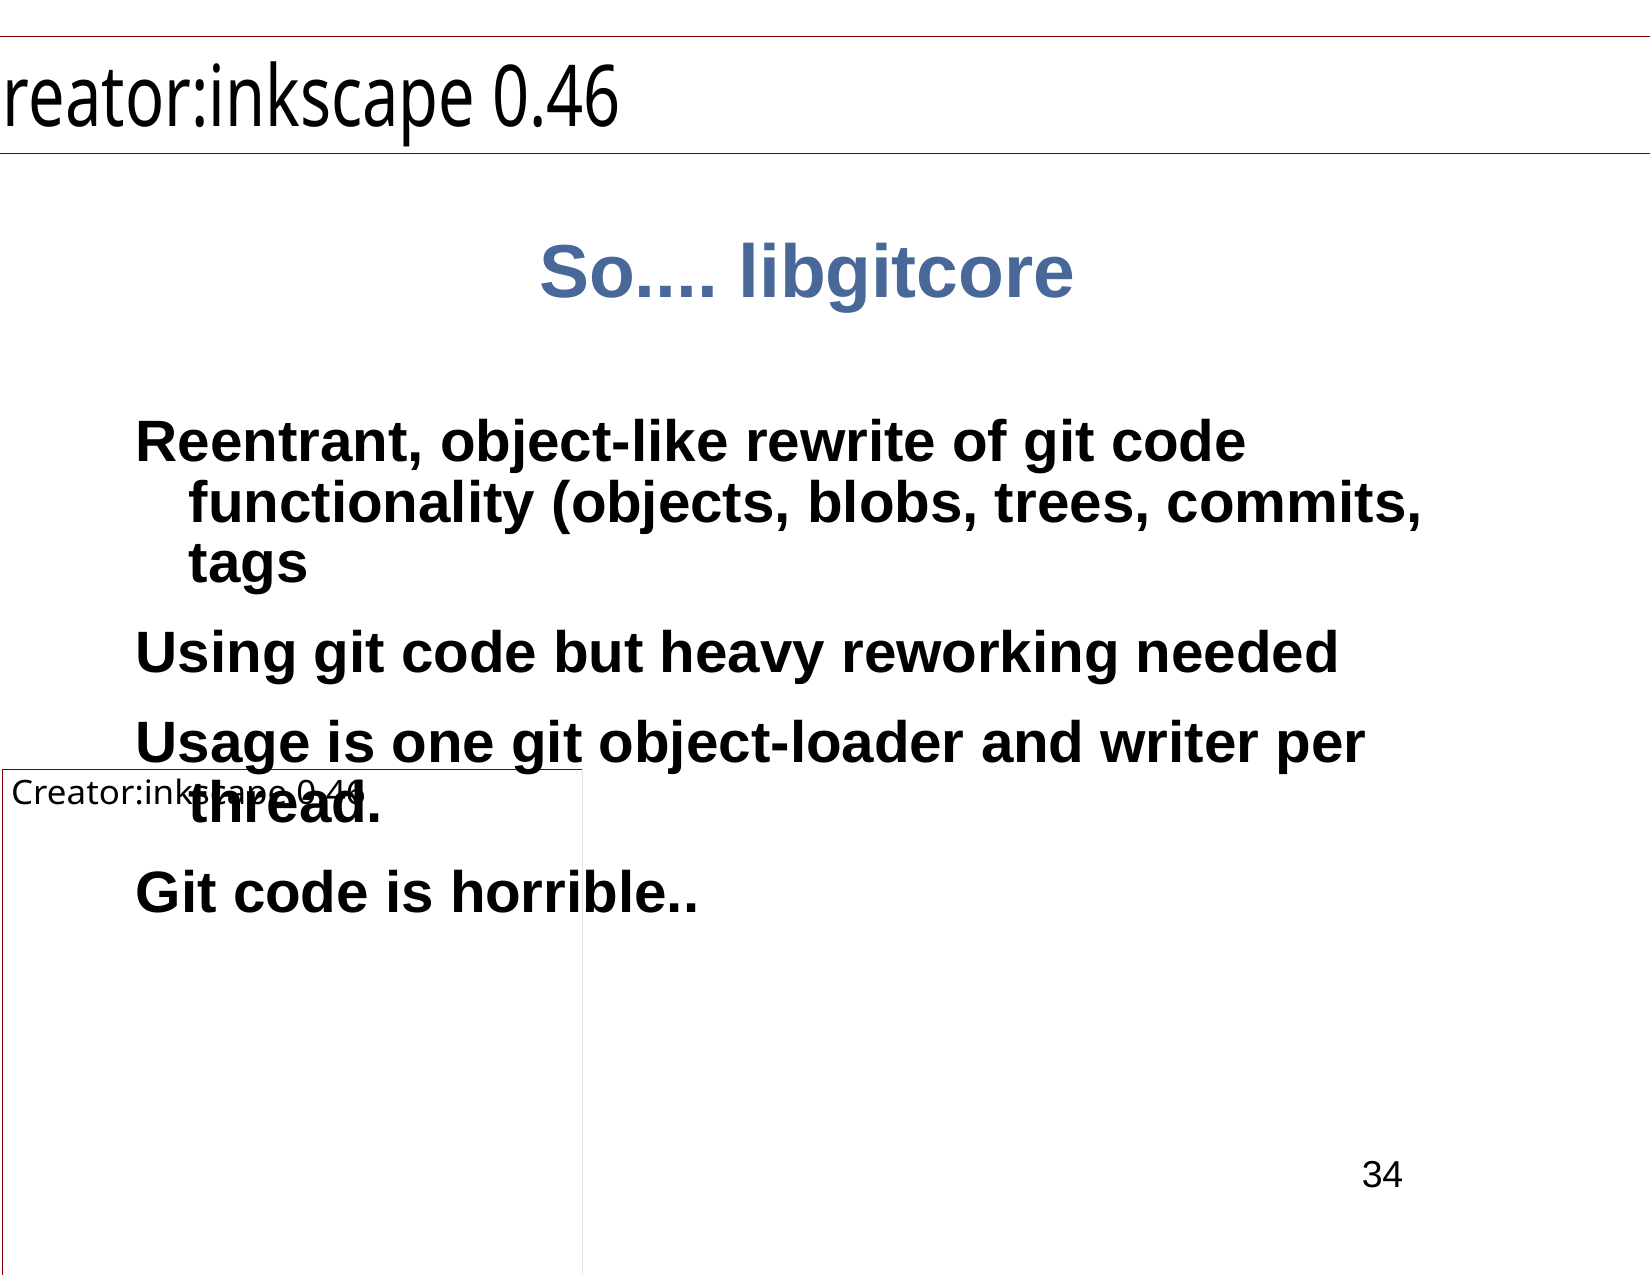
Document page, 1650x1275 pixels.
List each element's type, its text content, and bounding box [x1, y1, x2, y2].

list Reentrant, object-like rewrite of git code functionality (objects, blobs, trees, commits, tags Using git code but heavy reworking needed Usage is one git object-loader and writer per thread. Git code is horrible.. [118, 413, 1498, 1126]
title So.... libgitcore [118, 177, 1498, 371]
